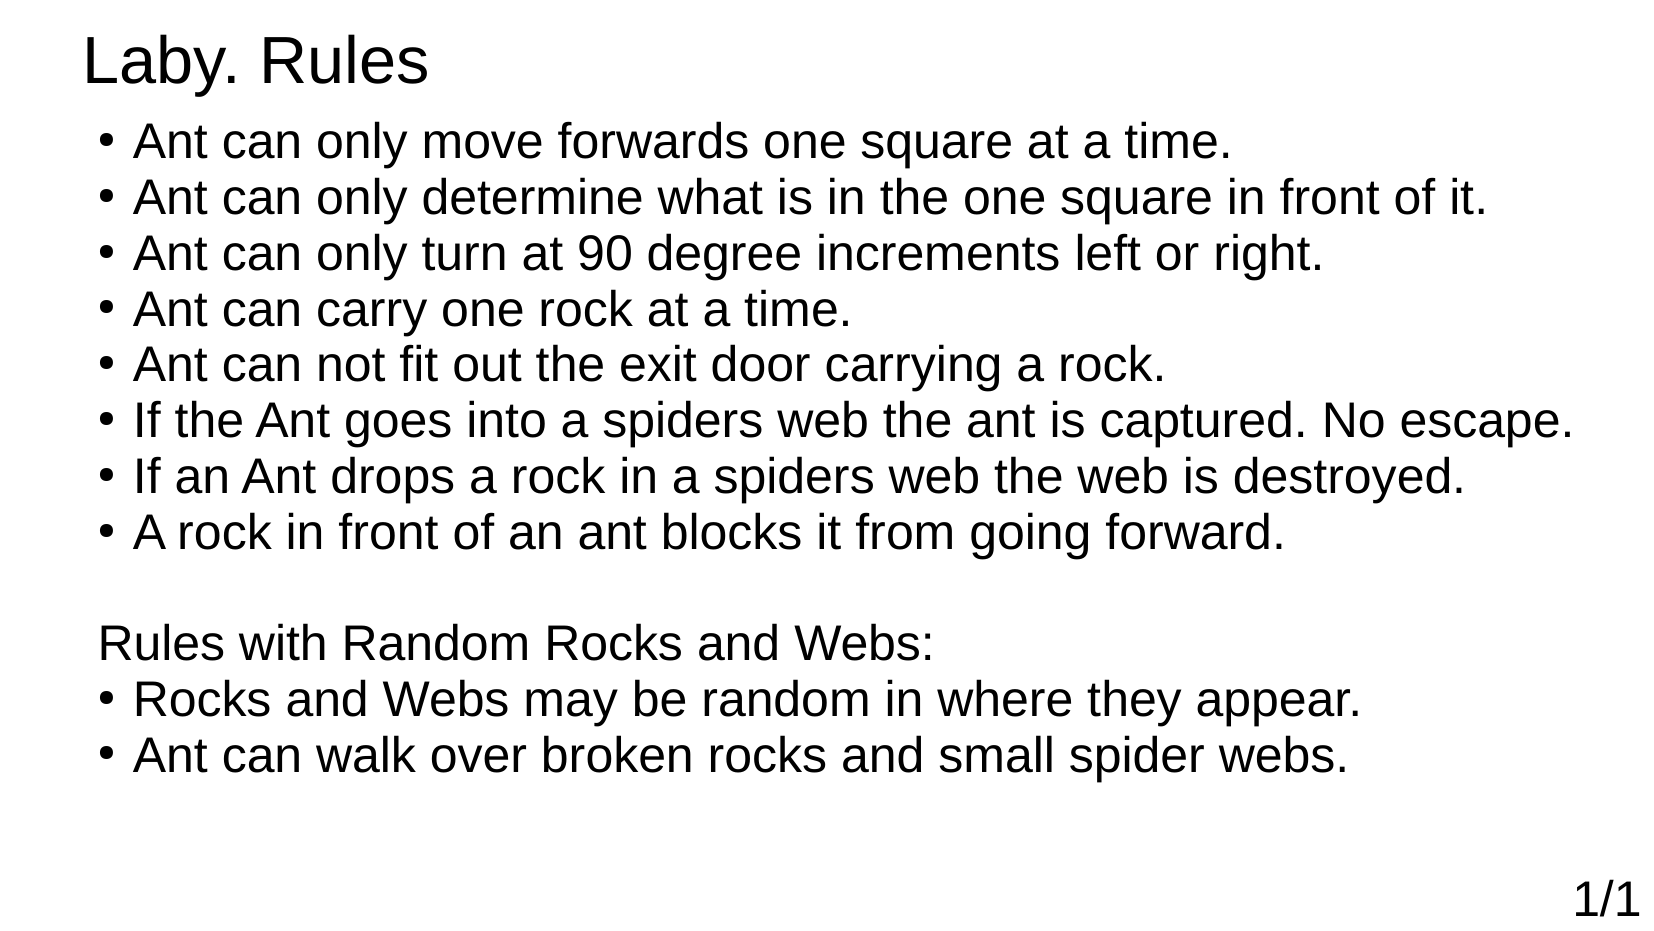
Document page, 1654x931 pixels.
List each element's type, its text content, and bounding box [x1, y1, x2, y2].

text_box Ant can only move forwards one square at a time. Ant can only determine what is in the one square in front of it. Ant can only turn at 90 degree increments left or right. Ant can carry one rock at a time. Ant can not fit out the exit door carrying a rock. If the Ant goes into a spiders web the ant is captured. No escape. If an Ant drops a rock in a spiders web the web is destroyed. A rock in front of an ant blocks it from going forward. Rules with Random Rocks and Webs: Rocks and Webs may be random in where they appear. Ant can walk over broken rocks and small spider webs. [82, 106, 1607, 875]
title Laby. Rules [82, 22, 1571, 98]
title 1/1 [1523, 871, 1642, 931]
